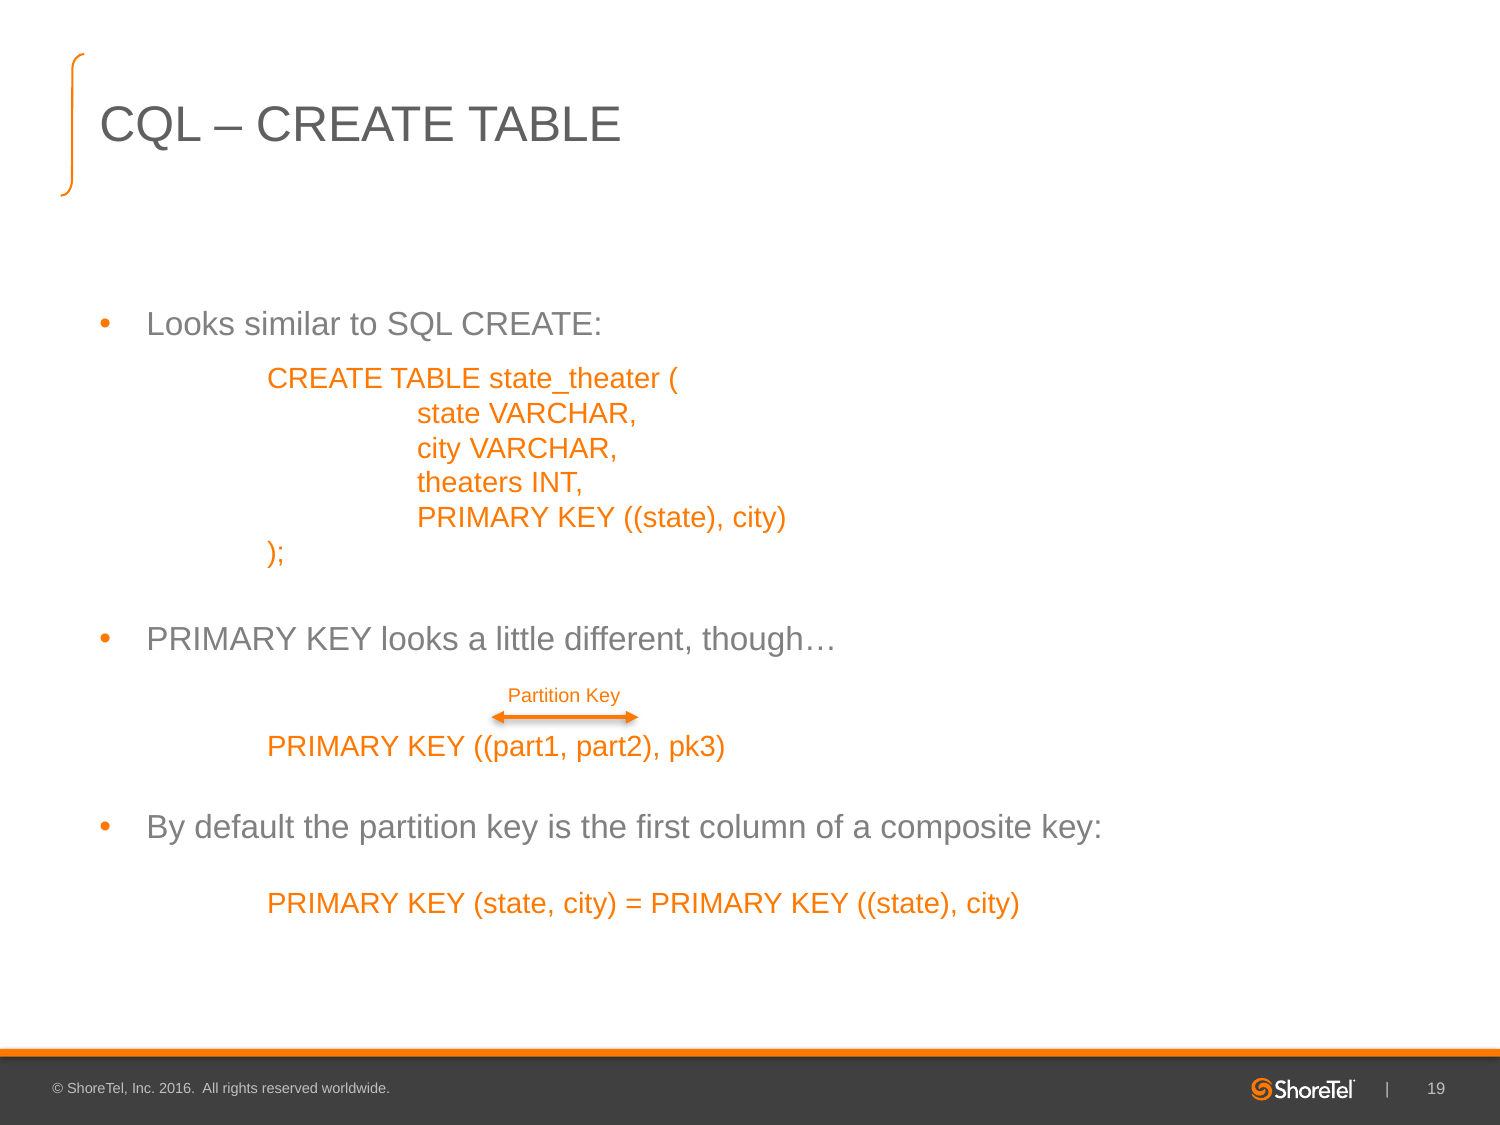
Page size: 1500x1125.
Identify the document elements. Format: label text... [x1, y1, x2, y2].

text_box PRIMARY KEY ((part1, part2), pk3) [252, 720, 804, 780]
text_box PRIMARY KEY (state, city) = PRIMARY KEY ((state), city) [252, 877, 1098, 943]
text_box CREATE TABLE state_theater ( state VARCHAR, city VARCHAR, theaters INT, PRIMARY KEY ((state), city) ); [252, 351, 929, 558]
text_box Partition Key [474, 674, 654, 715]
title CQL – CREATE TABLE [84, 53, 1235, 196]
list Looks similar to SQL CREATE: PRIMARY KEY looks a little different, though… By default the partition key is the first column of a composite key: [84, 297, 1450, 946]
